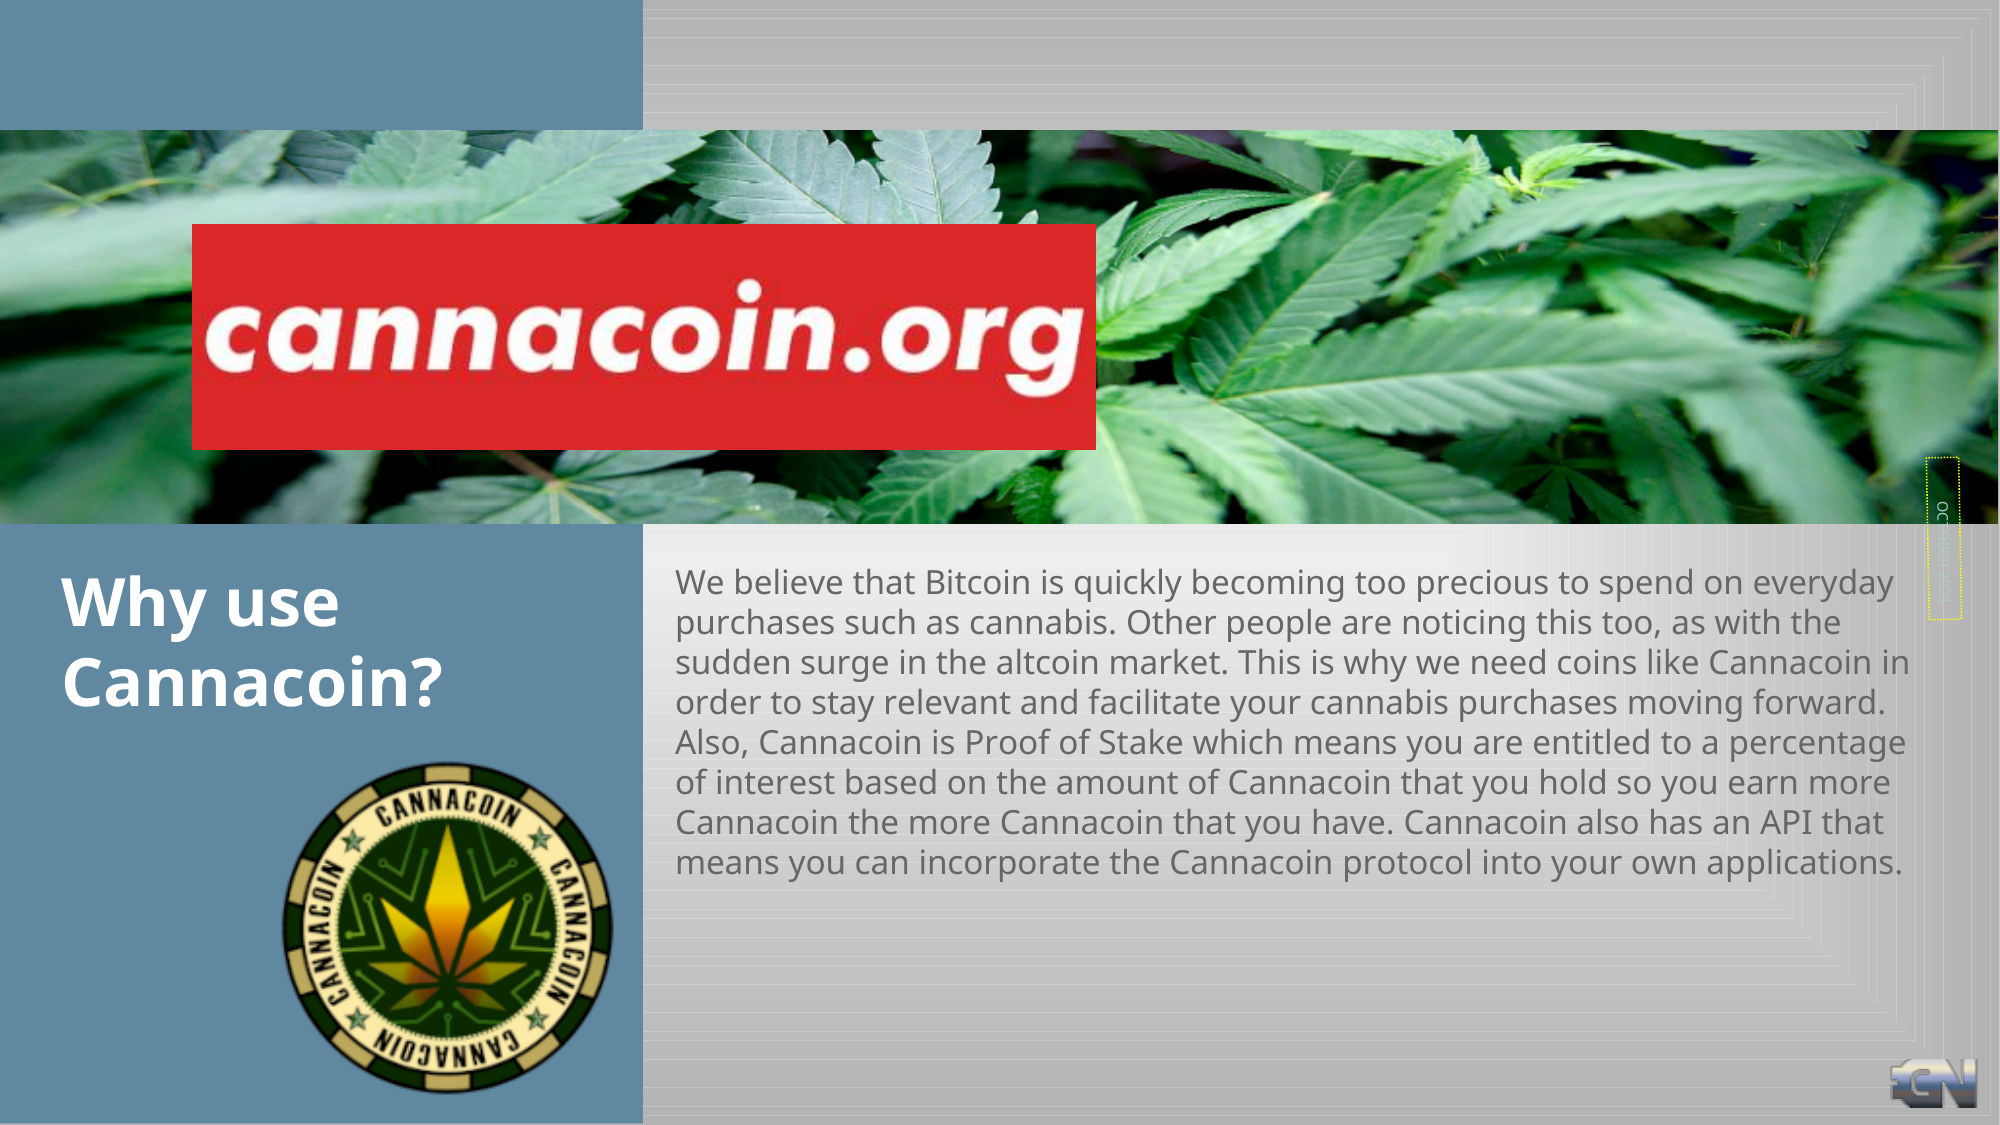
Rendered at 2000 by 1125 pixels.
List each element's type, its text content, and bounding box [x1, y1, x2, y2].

picture [192, 224, 1096, 451]
picture [1881, 1059, 1989, 1108]
picture [253, 733, 643, 1124]
text_box OCTOBER 2021 [1926, 457, 1962, 620]
text_box [0, 0, 1998, 1124]
text_box We believe that Bitcoin is quickly becoming too precious to spend on everyday purchases such as cannabis. Other people are noticing this too, as with the sudden surge in the altcoin market. This is why we need coins like Cannacoin in order to stay relevant and facilitate your cannabis purchases moving forward. Also, Cannacoin is Proof of Stake which means you are entitled to a percentage of interest based on the amount of Cannacoin that you hold so you earn more Cannacoin the more Cannacoin that you have. Cannacoin also has an API that means you can incorporate the Cannacoin protocol into your own applications. [674, 554, 1938, 889]
text_box Why use Cannacoin? [61, 552, 608, 727]
